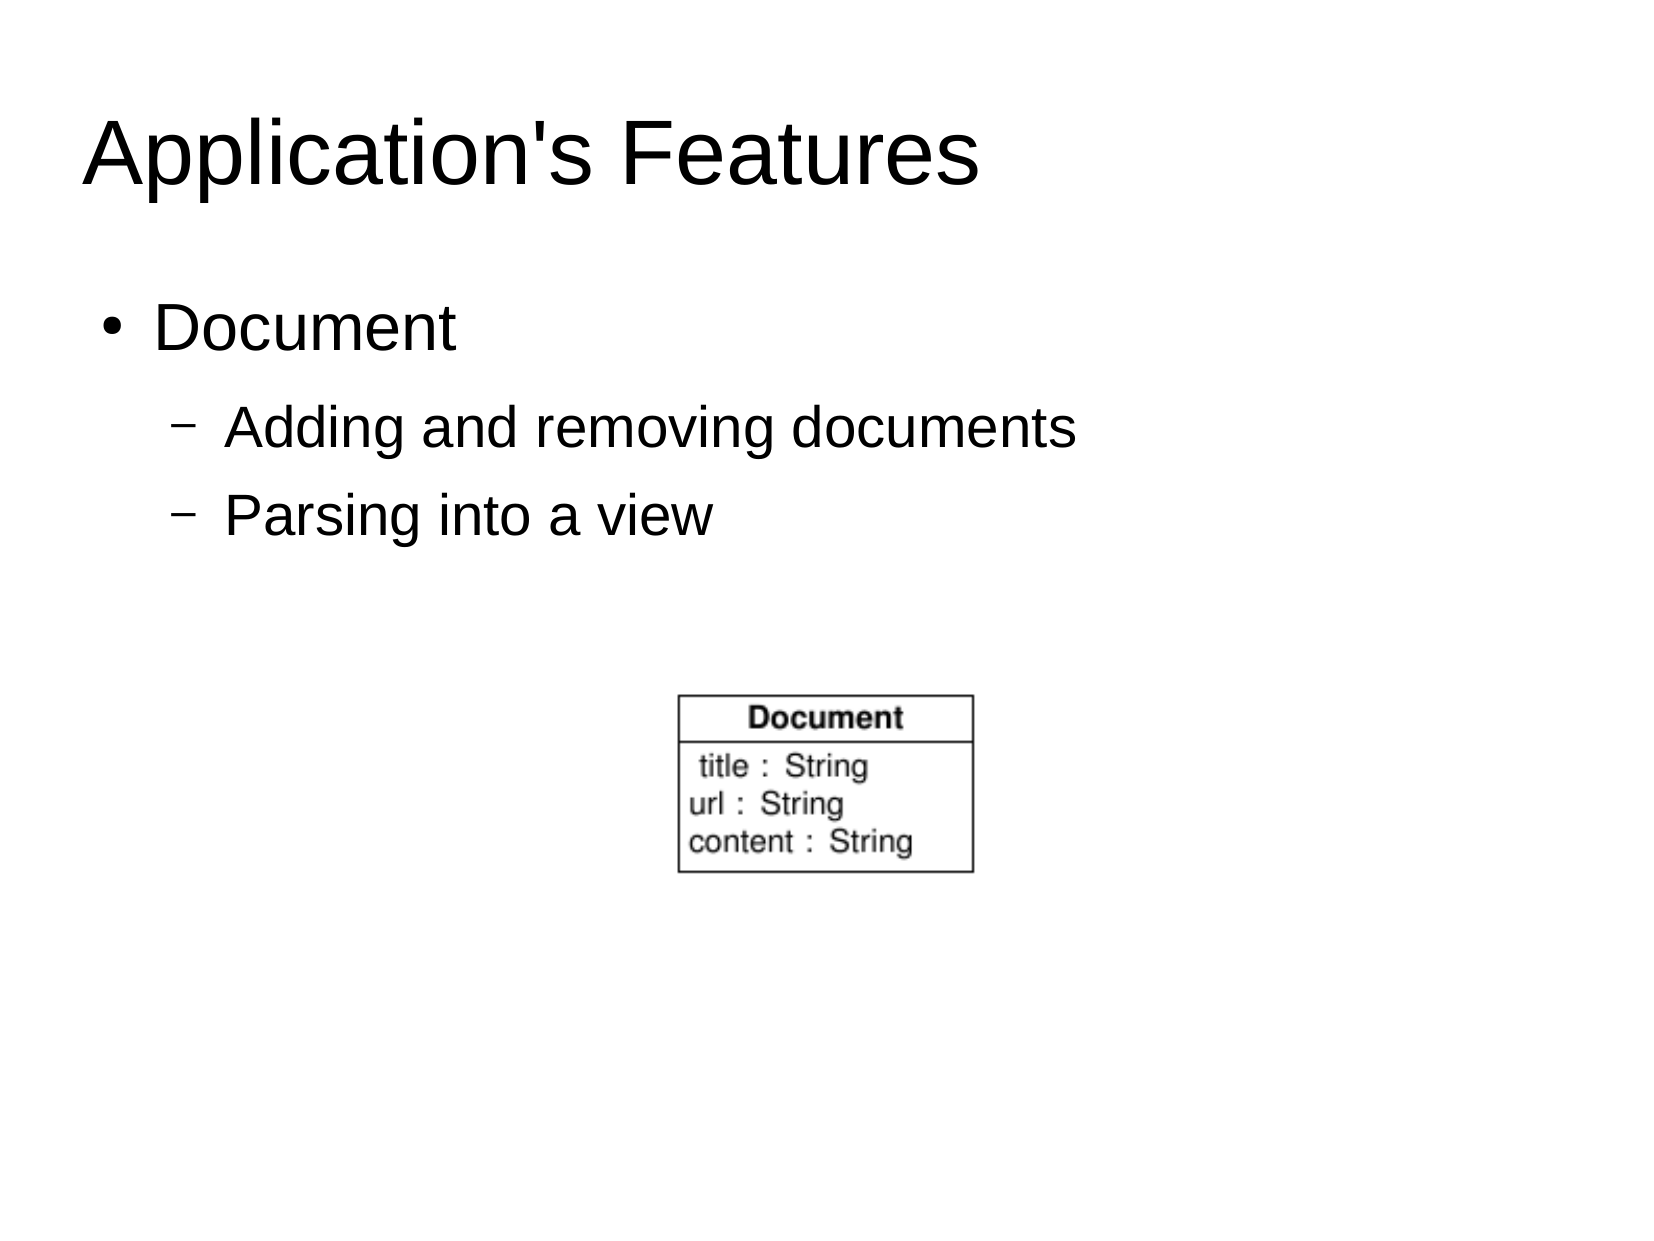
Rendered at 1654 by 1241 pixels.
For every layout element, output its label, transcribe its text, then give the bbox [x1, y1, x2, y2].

list Document Adding and removing documents Parsing into a view [82, 290, 1571, 1010]
title Application's Features [82, 49, 1571, 257]
picture [670, 689, 983, 886]
